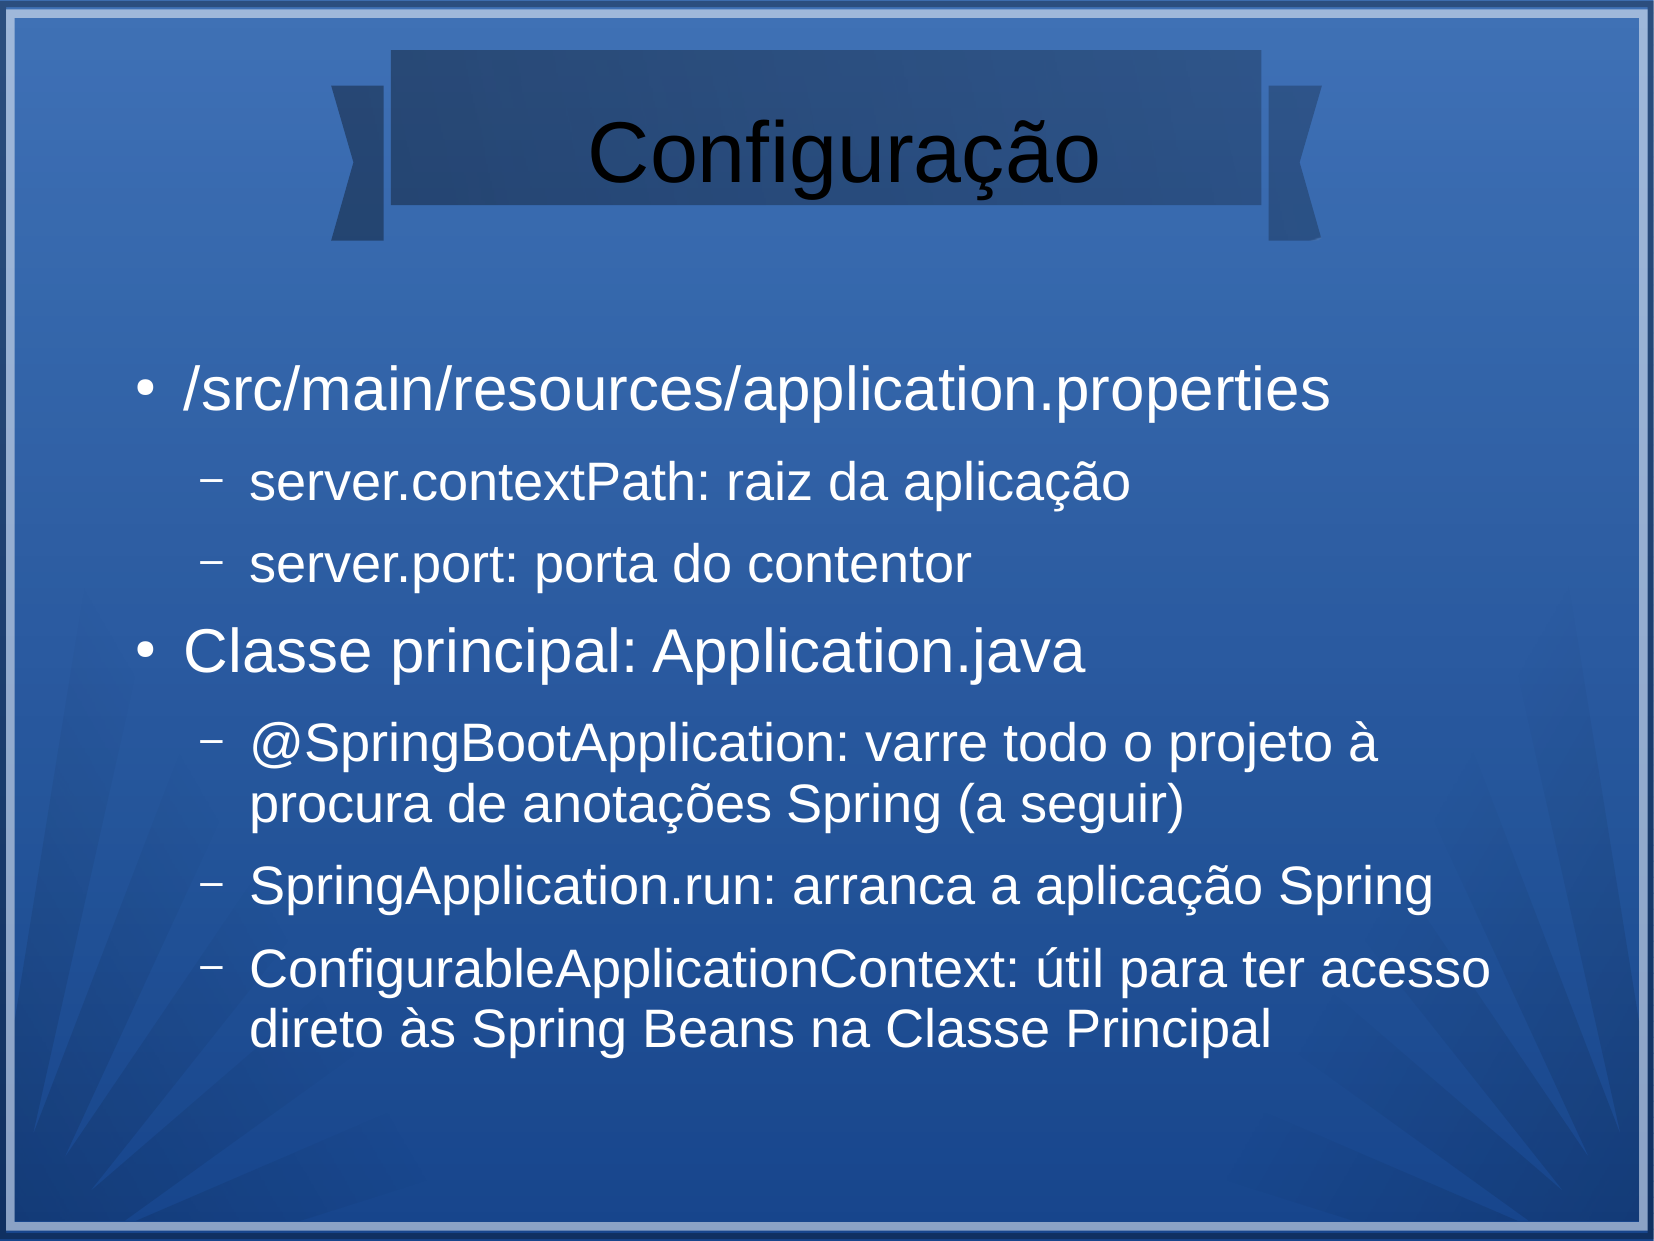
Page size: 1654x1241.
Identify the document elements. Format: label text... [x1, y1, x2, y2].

title Configuração [118, 49, 1571, 257]
list /src/main/resources/application.properties server.contextPath: raiz da aplicação server.port: porta do contentor Classe principal: Application.java @SpringBootApplication: varre todo o projeto à procura de anotações Spring (a seguir) SpringApplication.run: arranca a aplicação Spring ConfigurableApplicationContext: útil para ter acesso direto às Spring Beans na Classe Principal [118, 354, 1536, 1074]
